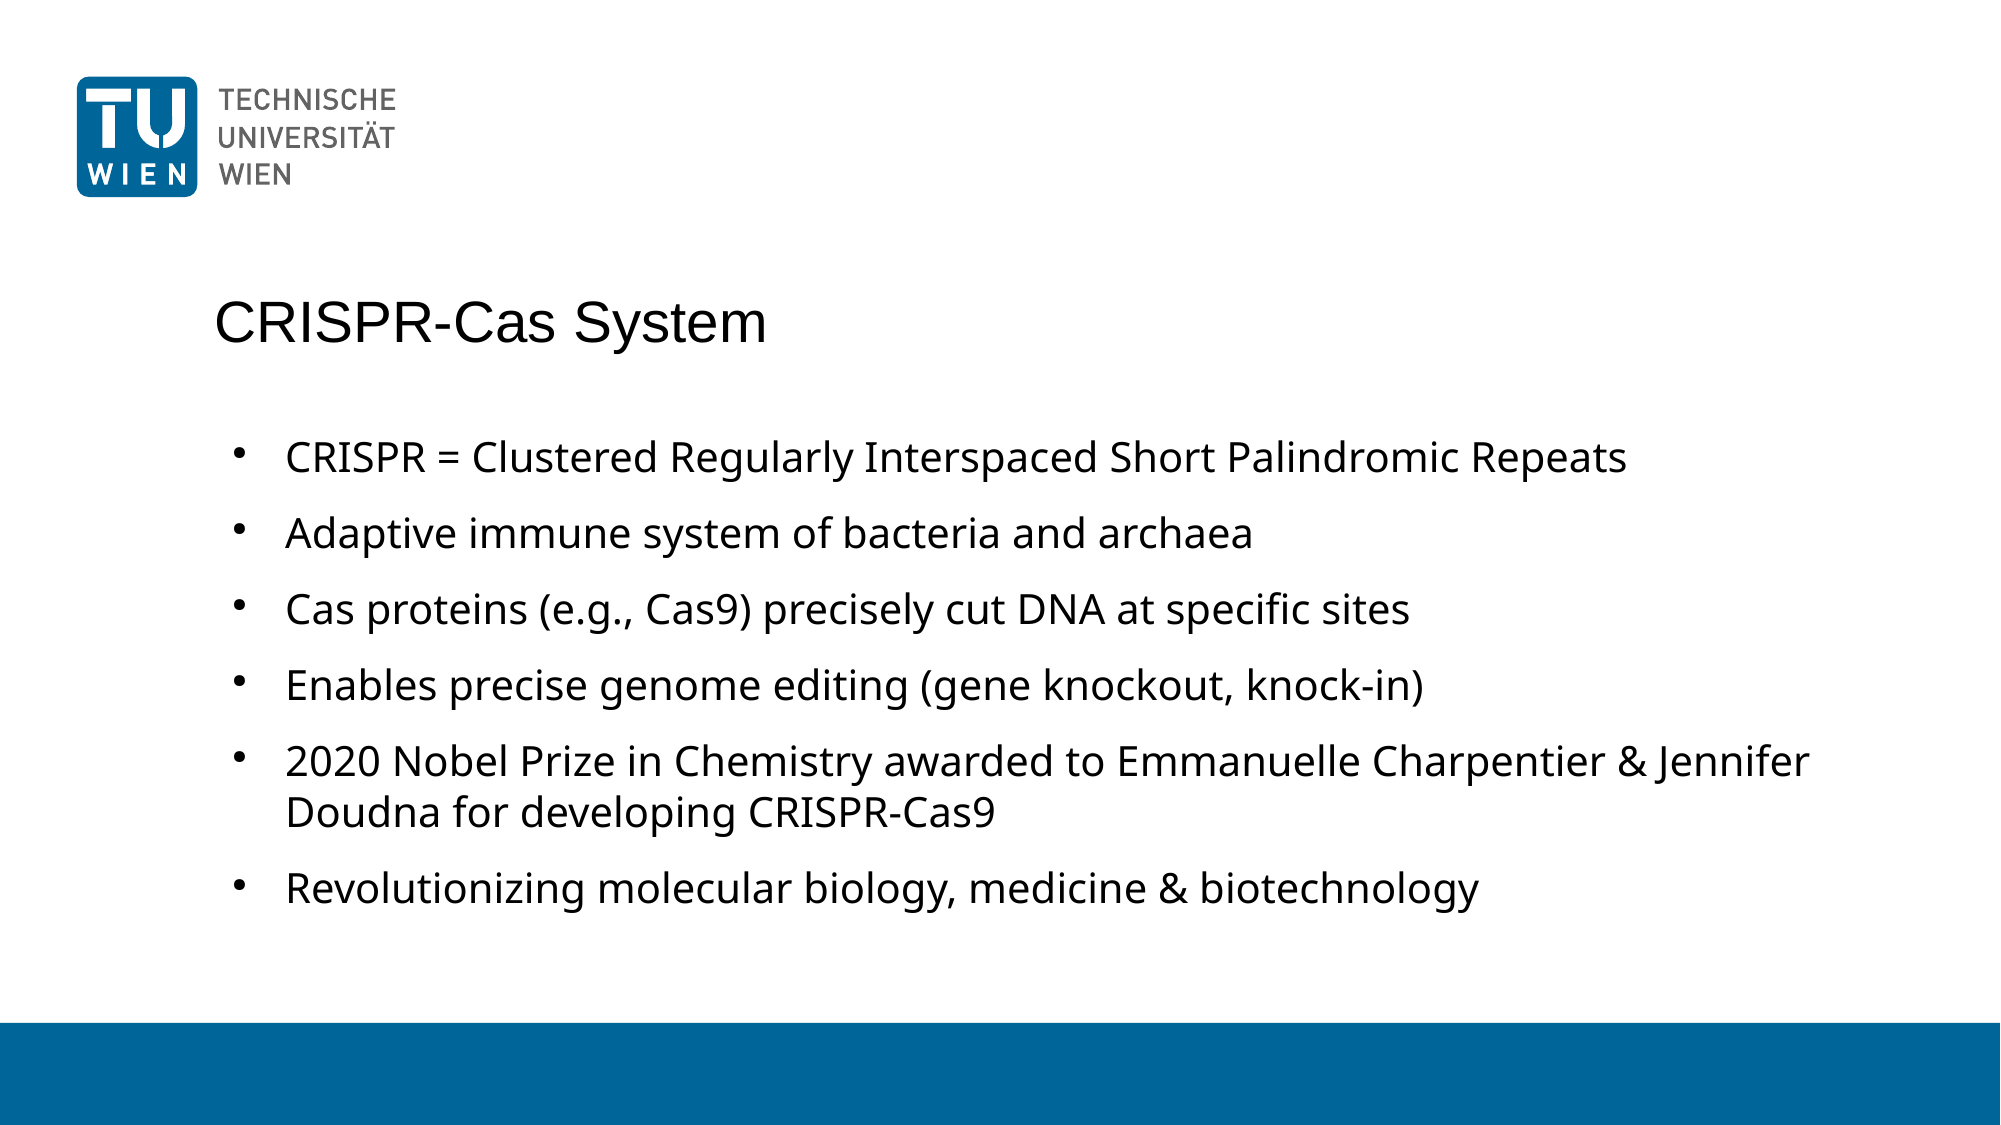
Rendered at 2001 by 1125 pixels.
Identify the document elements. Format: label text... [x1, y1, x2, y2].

title CRISPR-Cas System [214, 254, 1922, 391]
list CRISPR = Clustered Regularly Interspaced Short Palindromic Repeats Adaptive immune system of bacteria and archaea Cas proteins (e.g., Cas9) precisely cut DNA at specific sites Enables precise genome editing (gene knockout, knock-in) 2020 Nobel Prize in Chemistry awarded to Emmanuelle Charpentier & Jennifer Doudna for developing CRISPR-Cas9 Revolutionizing molecular biology, medicine & biotechnology [214, 431, 1922, 941]
